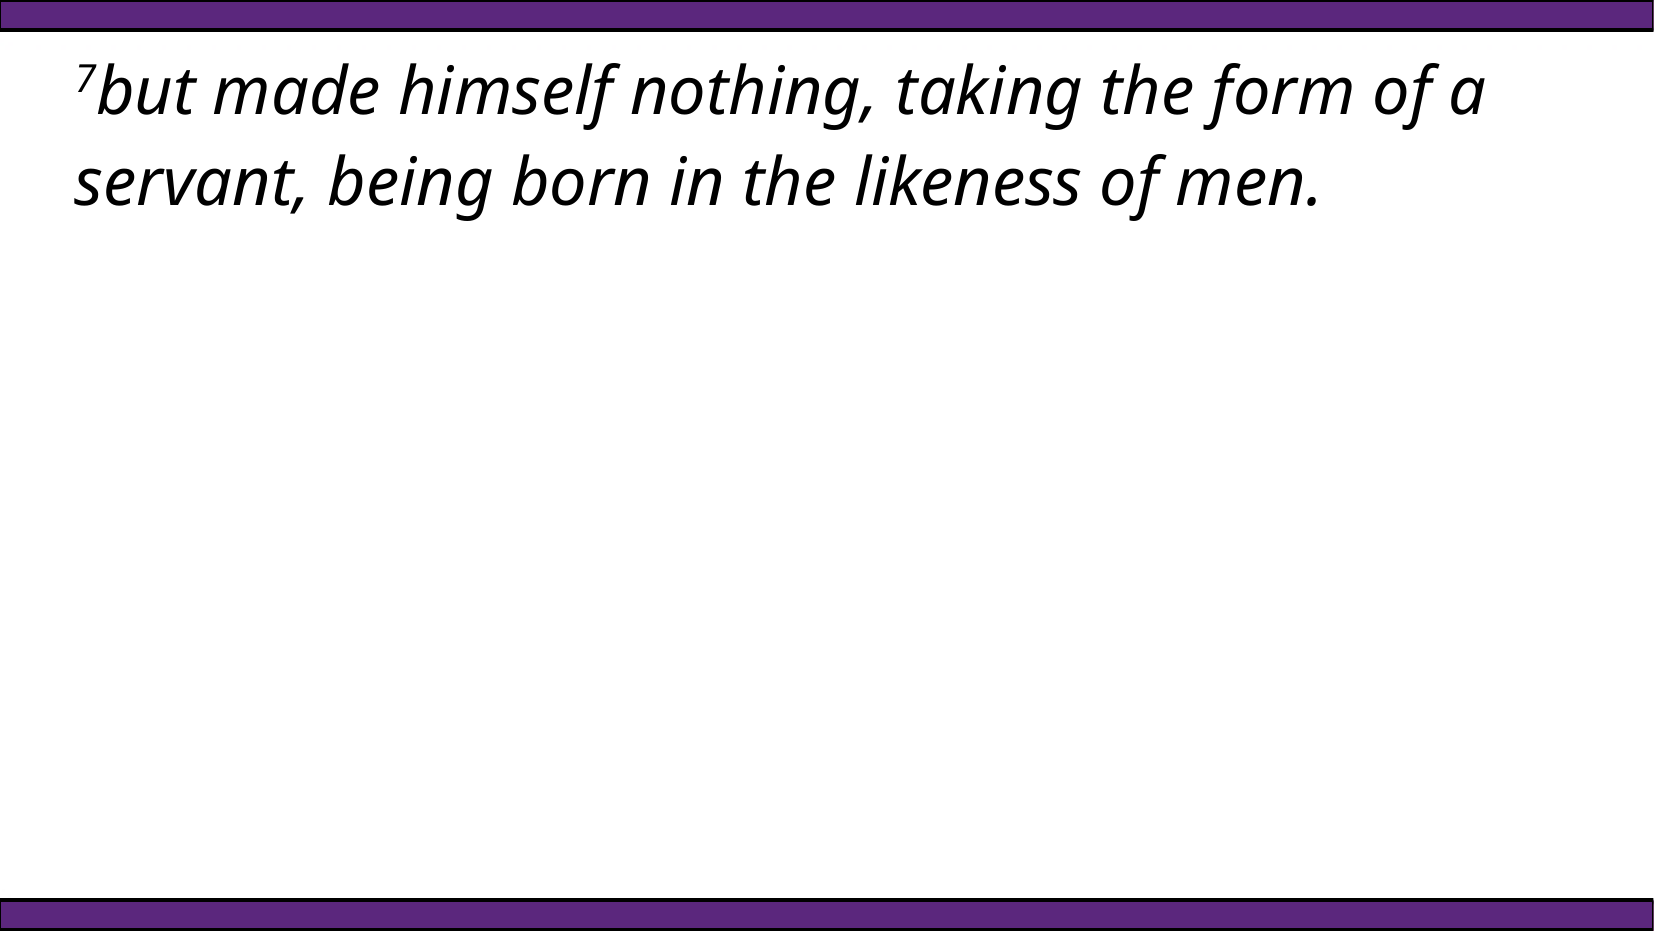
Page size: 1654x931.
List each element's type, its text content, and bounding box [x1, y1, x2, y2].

text_box [0, 900, 1654, 931]
text_box [0, 0, 1654, 31]
picture [0, 31, 1654, 900]
text_box 7but made himself nothing, taking the form of a servant, being born in the likeness of men. [60, 36, 1591, 256]
